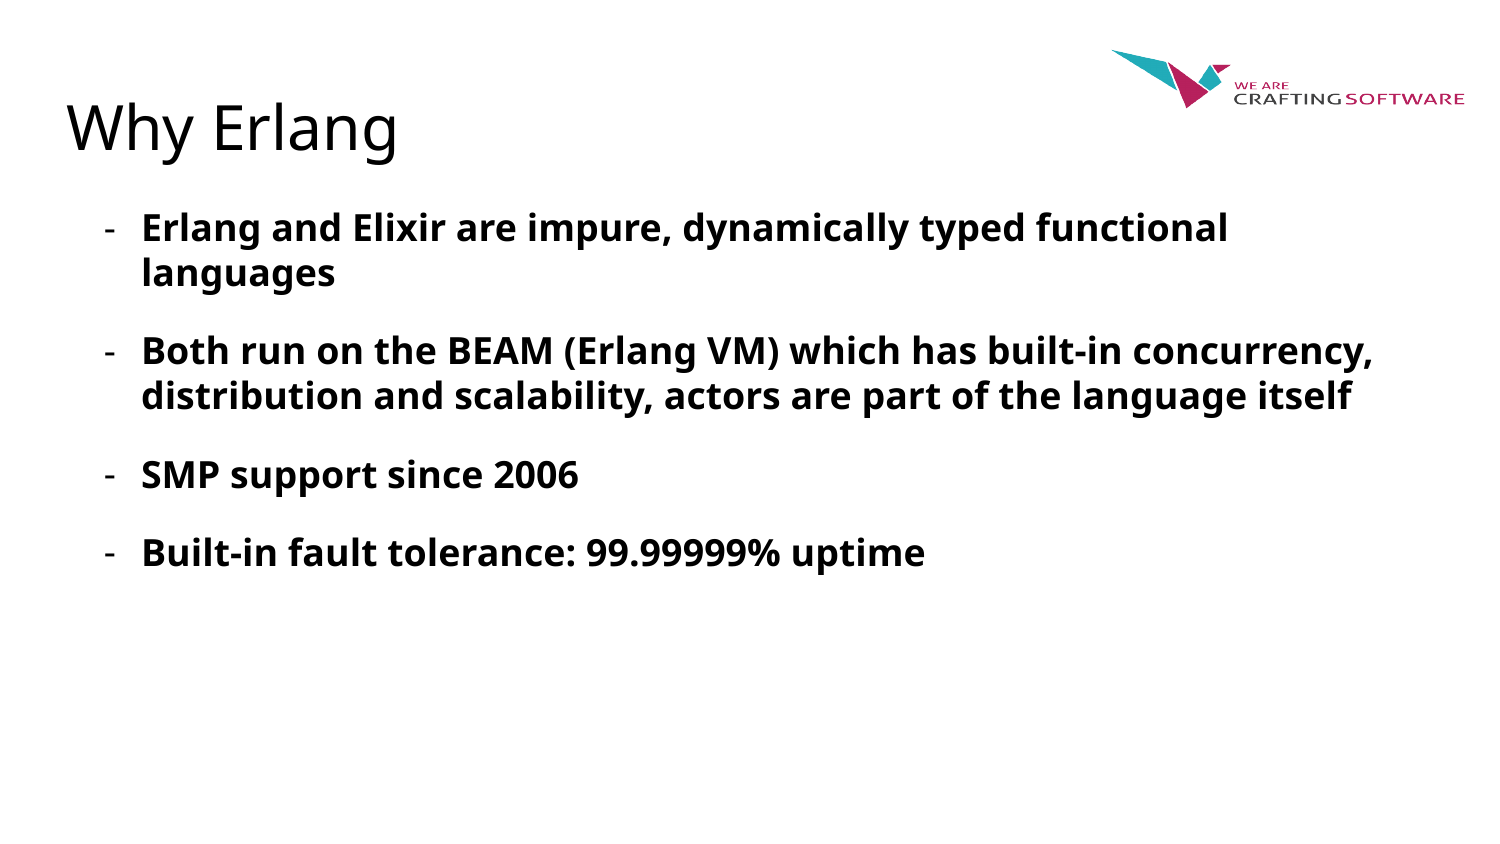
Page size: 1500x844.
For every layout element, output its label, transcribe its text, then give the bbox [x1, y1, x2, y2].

picture [1094, 0, 1481, 163]
list Erlang and Elixir are impure, dynamically typed functional languages Both run on the BEAM (Erlang VM) which has built-in concurrency, distribution and scalability, actors are part of the language itself SMP support since 2006 Built-in fault tolerance: 99.99999% uptime [51, 189, 1449, 750]
title Why Erlang [51, 72, 1449, 167]
